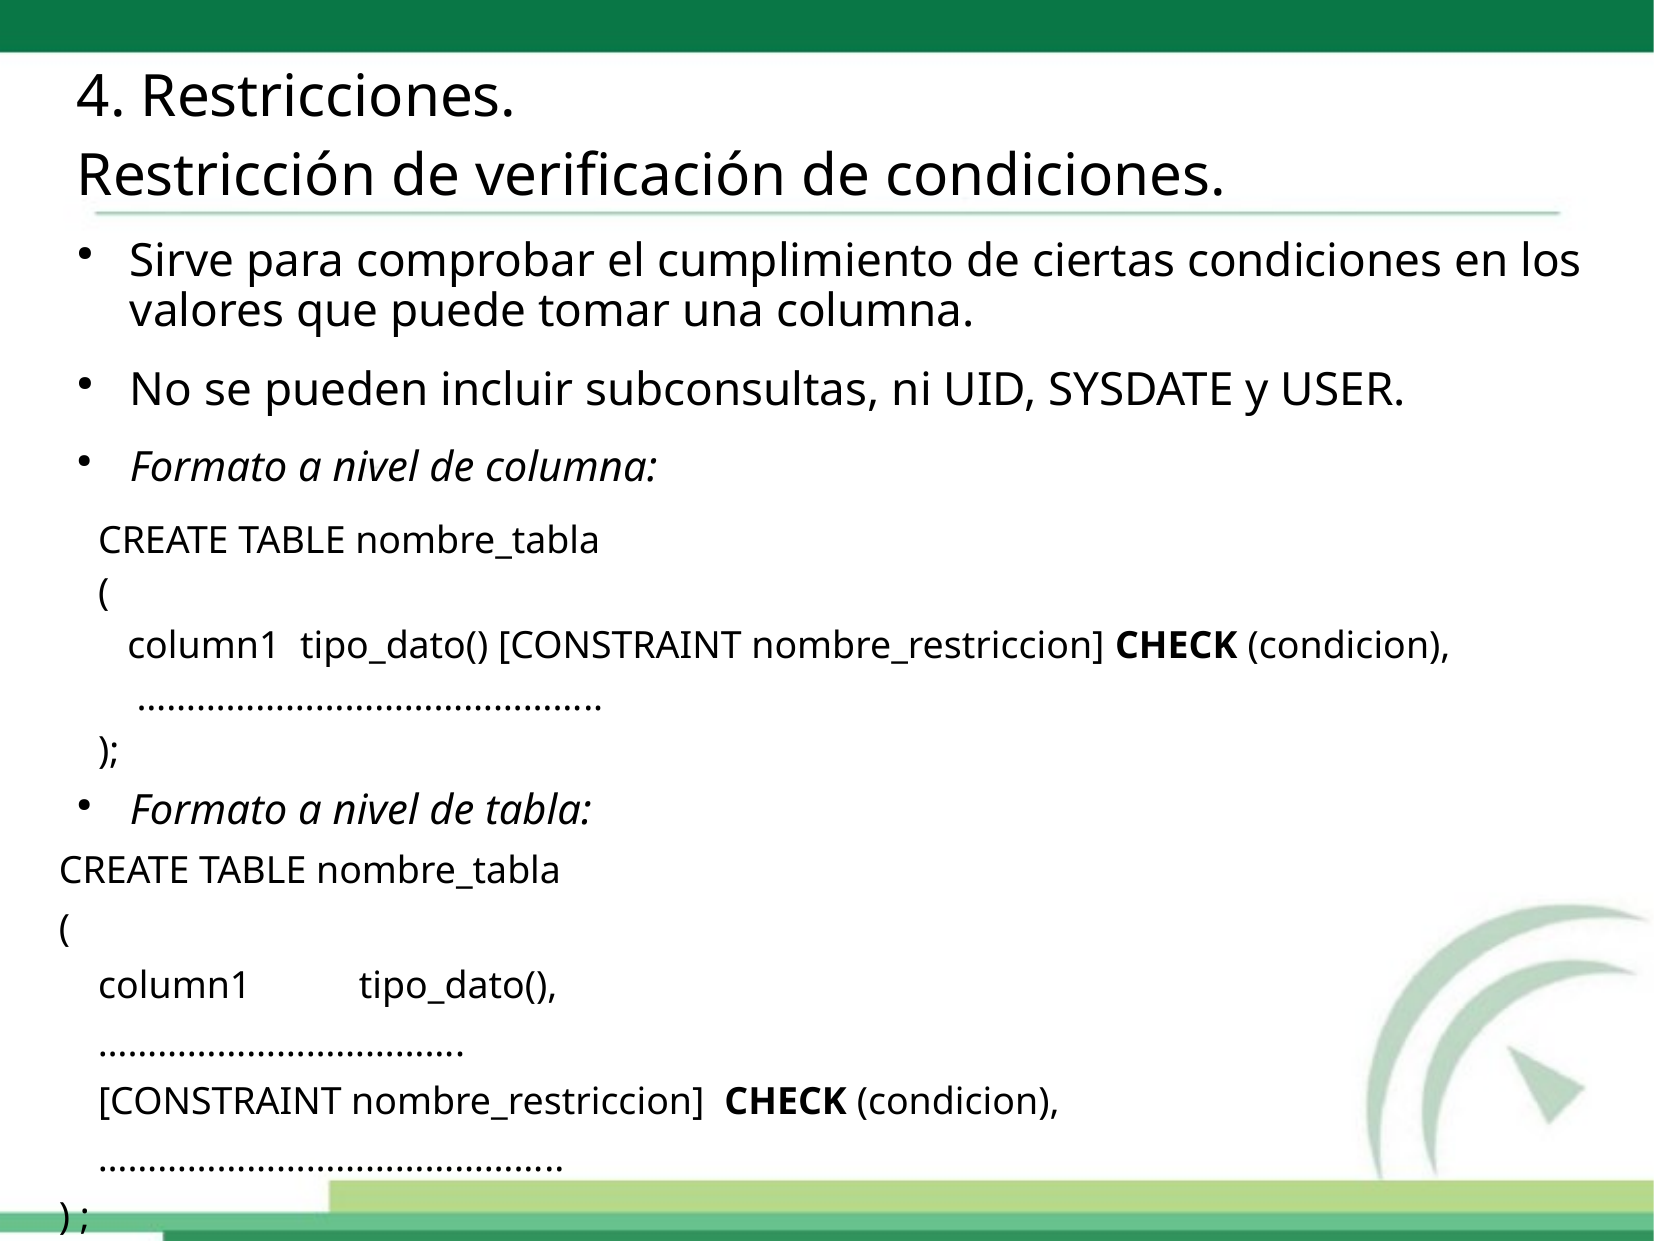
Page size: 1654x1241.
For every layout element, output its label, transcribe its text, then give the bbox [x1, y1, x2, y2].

list Sirve para comprobar el cumplimiento de ciertas condiciones en los valores que puede tomar una columna. No se pueden incluir subconsultas, ni UID, SYSDATE y USER. Formato a nivel de columna: CREATE TABLE nombre_tabla ( column1 tipo_dato() [CONSTRAINT nombre_restriccion] CHECK (condicion), ……………………………………….. ); Formato a nivel de tabla: CREATE TABLE nombre_tabla ( column1 tipo_dato(), ………………………………. [CONSTRAINT nombre_restriccion] CHECK (condicion), ……………………………………….. ) ; [59, 236, 1595, 1140]
title 4. Restricciones. Restricción de verificación de condiciones. [76, 29, 1625, 237]
picture [0, 0, 1654, 1241]
